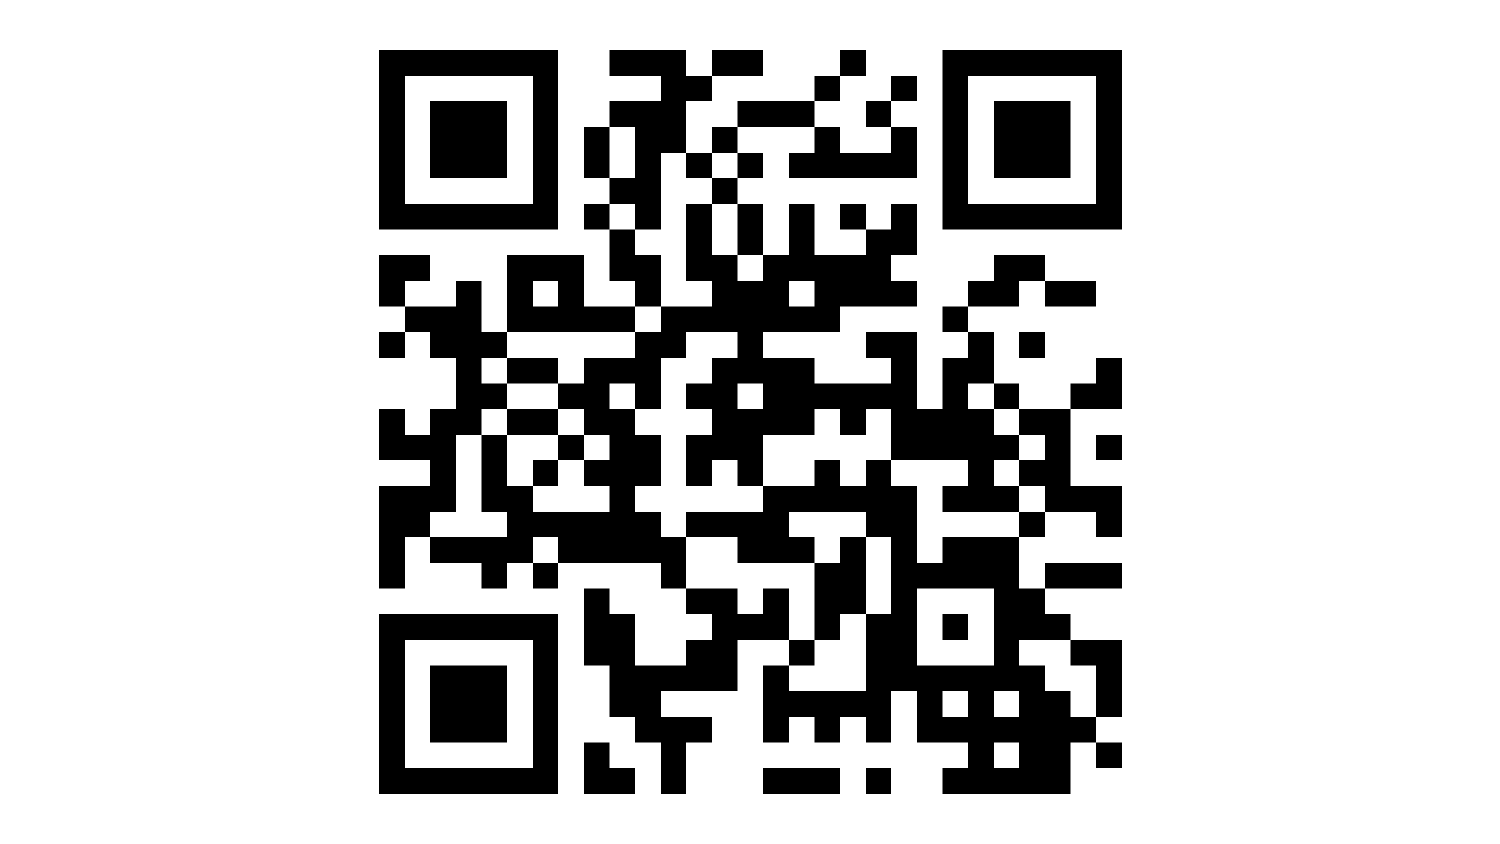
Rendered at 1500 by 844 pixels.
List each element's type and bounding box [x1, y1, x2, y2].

picture [353, 24, 1147, 819]
